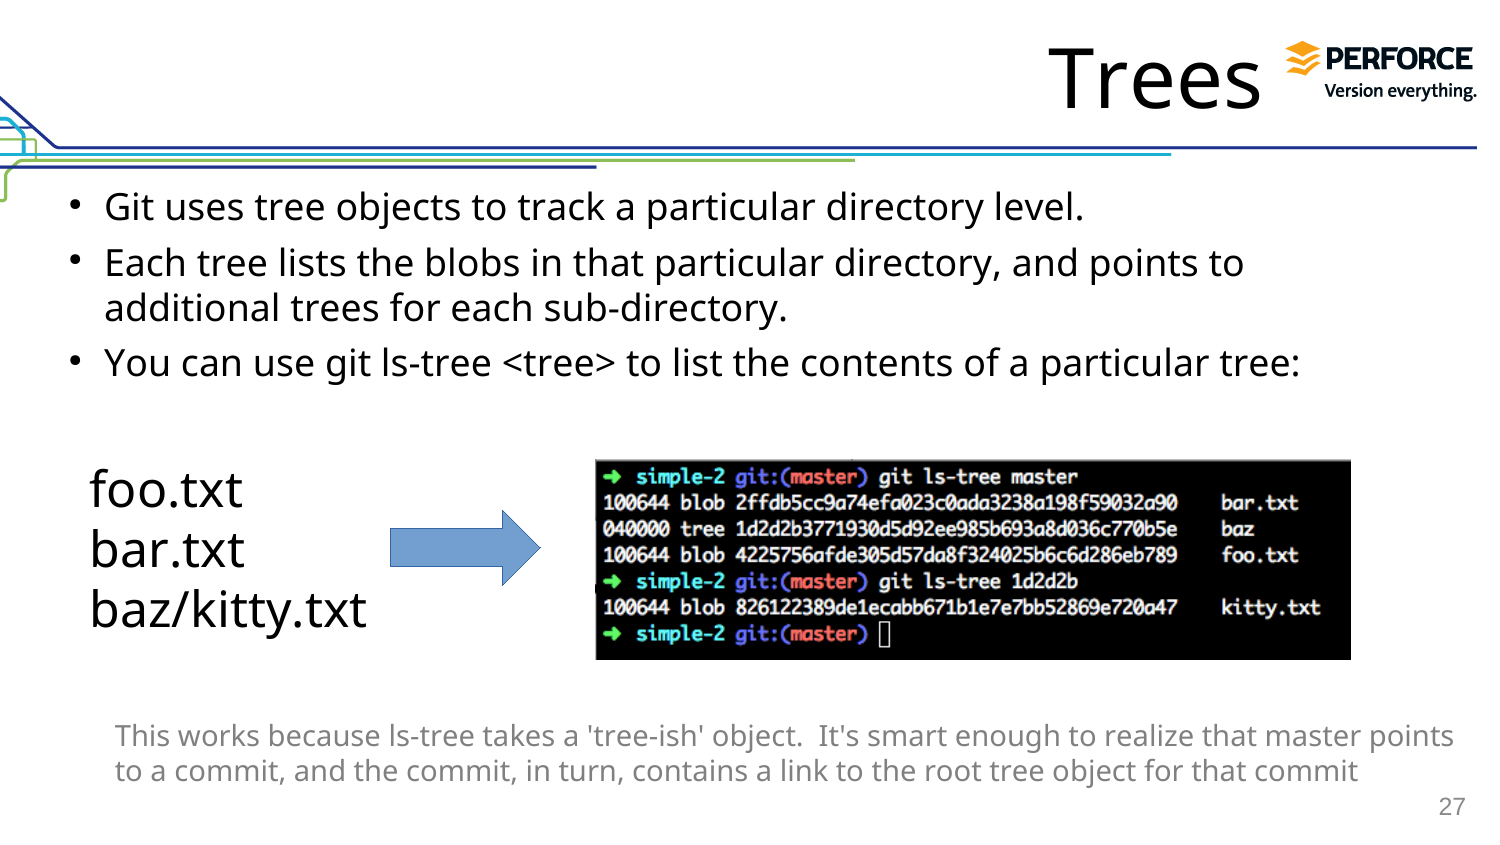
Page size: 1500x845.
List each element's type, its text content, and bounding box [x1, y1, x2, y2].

picture [0, 0, 1500, 845]
text_box foo.txt bar.txt baz/kitty.txt [75, 450, 369, 645]
text_box <number> [1131, 782, 1482, 828]
title Trees [225, 0, 1279, 127]
text_box This works because ls-tree takes a 'tree-ish' object. It's smart enough to realize that master points to a commit, and the commit, in turn, contains a link to the root tree object for that commit [100, 710, 1413, 796]
text_box [390, 510, 541, 586]
subtitle Git uses tree objects to track a particular directory level. Each tree lists the blobs in that particular directory, and points to additional trees for each sub-directory. You can use git ls-tree <tree> to list the contents of a particular tree: [60, 127, 1411, 496]
